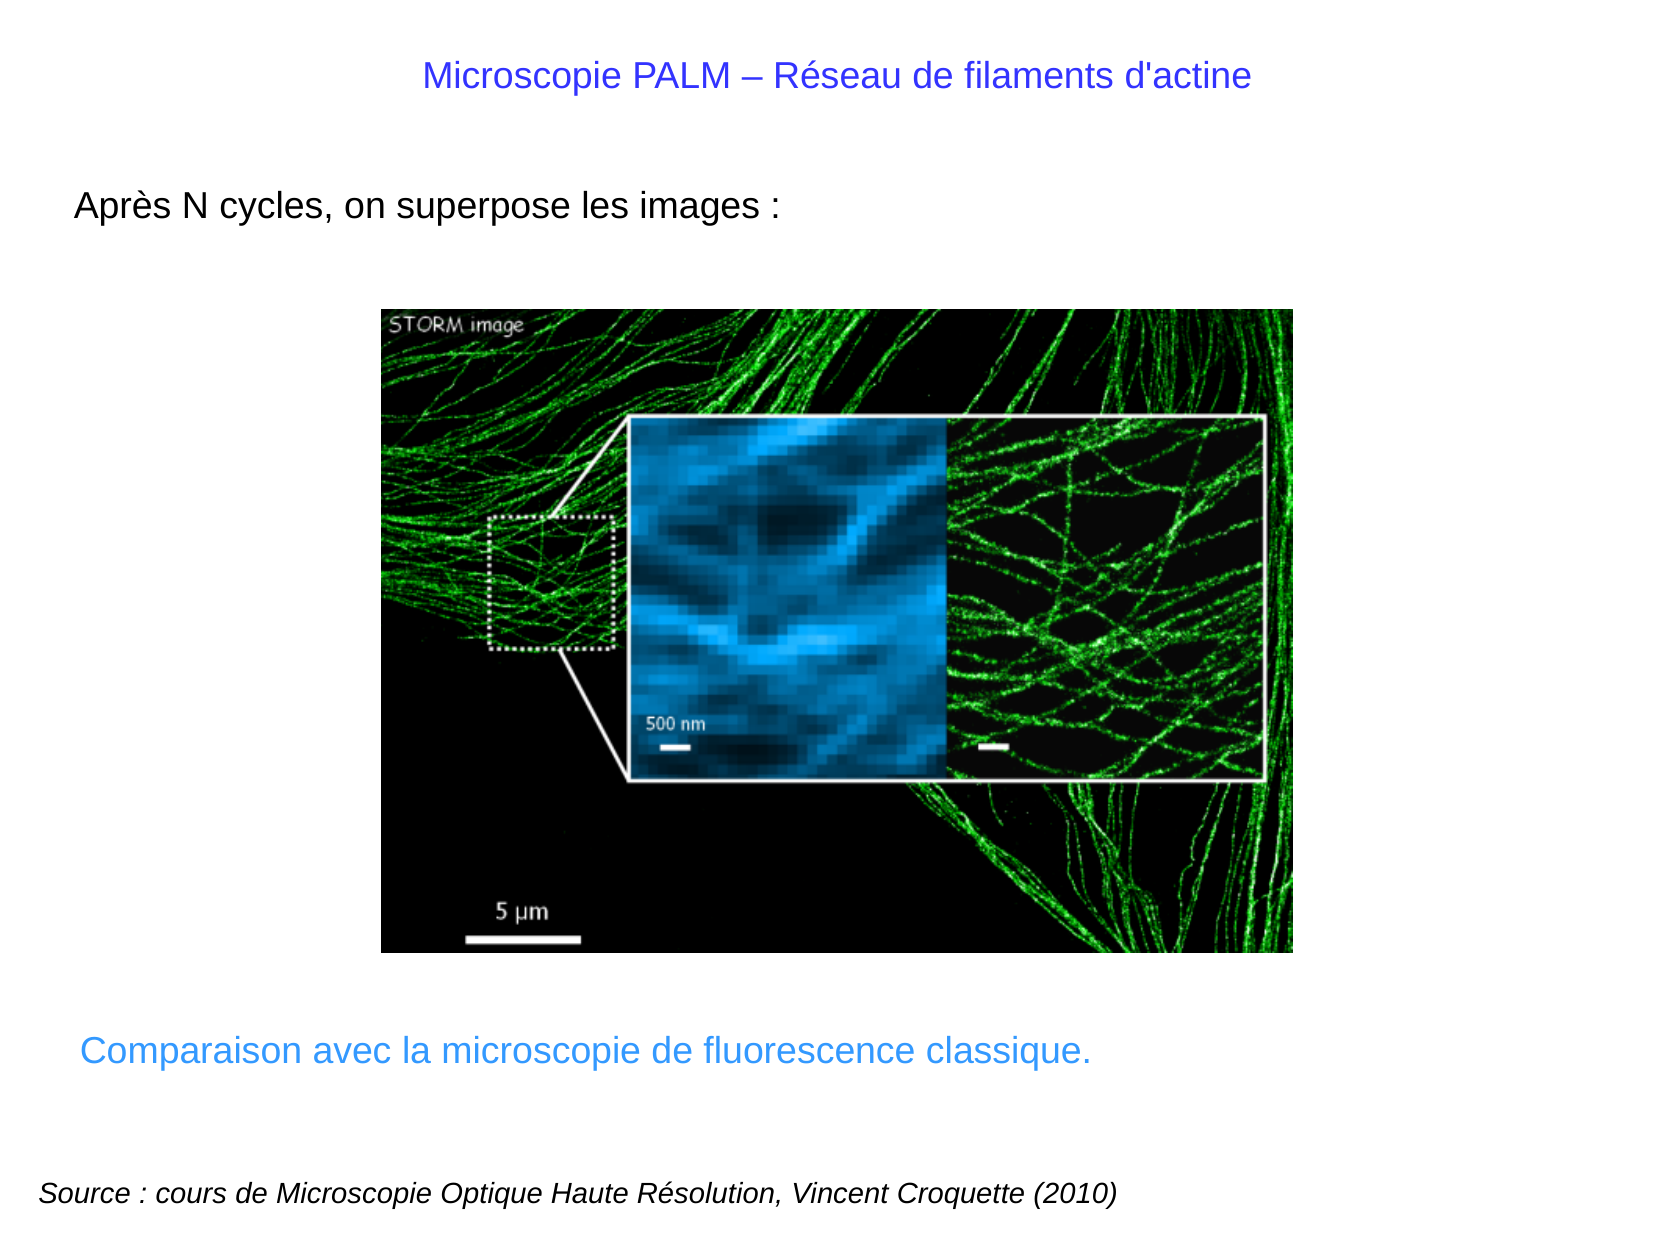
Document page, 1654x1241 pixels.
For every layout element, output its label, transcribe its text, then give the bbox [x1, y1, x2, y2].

text_box Après N cycles, on superpose les images : [59, 177, 1465, 235]
text_box Source : cours de Microscopie Optique Haute Résolution, Vincent Croquette (2010) [23, 1169, 1453, 1227]
text_box Microscopie PALM – Réseau de filaments d'actine [407, 47, 1270, 105]
picture [381, 309, 1293, 953]
text_box Comparaison avec la microscopie de fluorescence classique. [64, 1021, 1247, 1079]
